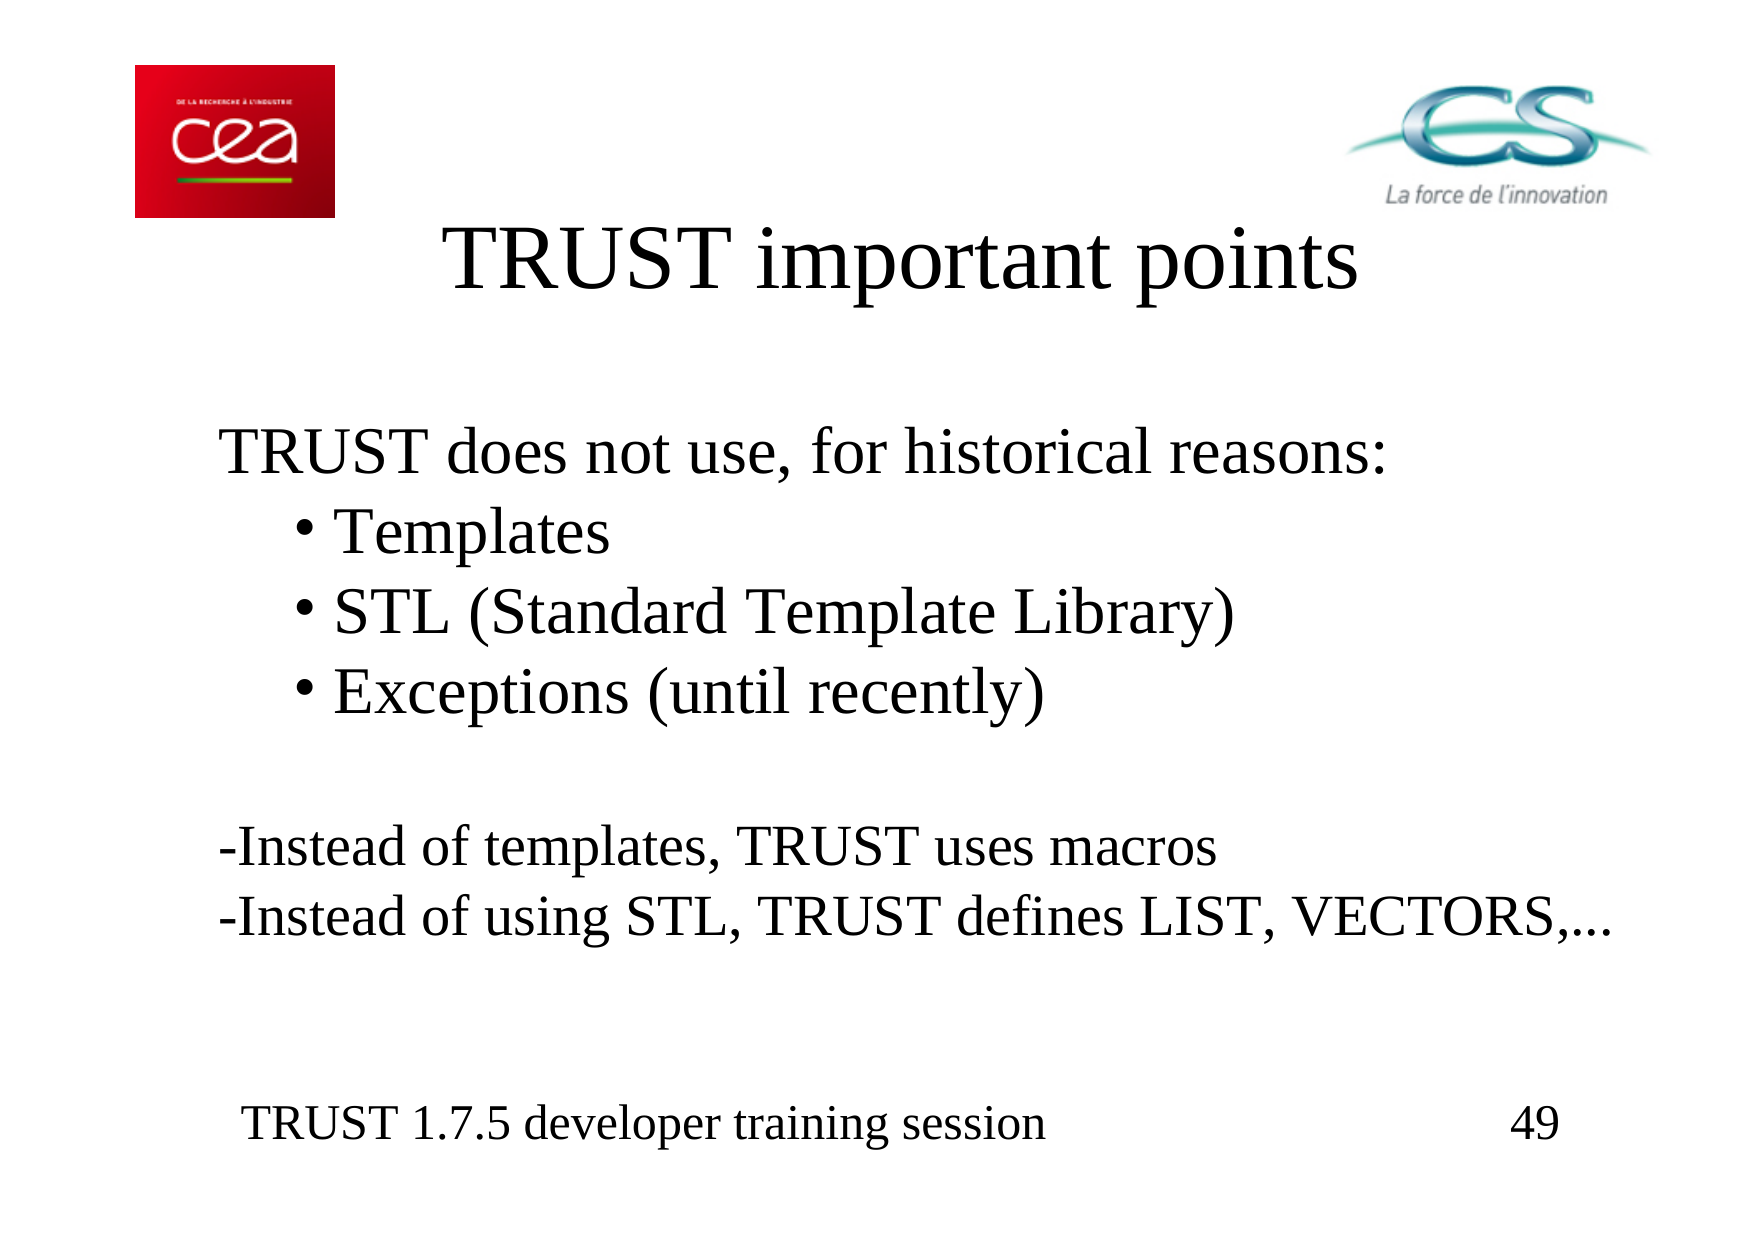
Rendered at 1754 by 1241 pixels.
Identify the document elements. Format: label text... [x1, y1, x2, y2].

title TRUST important points [225, 158, 1577, 346]
picture [1340, 73, 1662, 218]
picture [135, 65, 335, 218]
text_box TRUST does not use, for historical reasons: Templates STL (Standard Template Library) Exceptions (until recently) -Instead of templates, TRUST uses macros -Instead of using STL, TRUST defines LIST, VECTORS,... [203, 399, 1646, 955]
